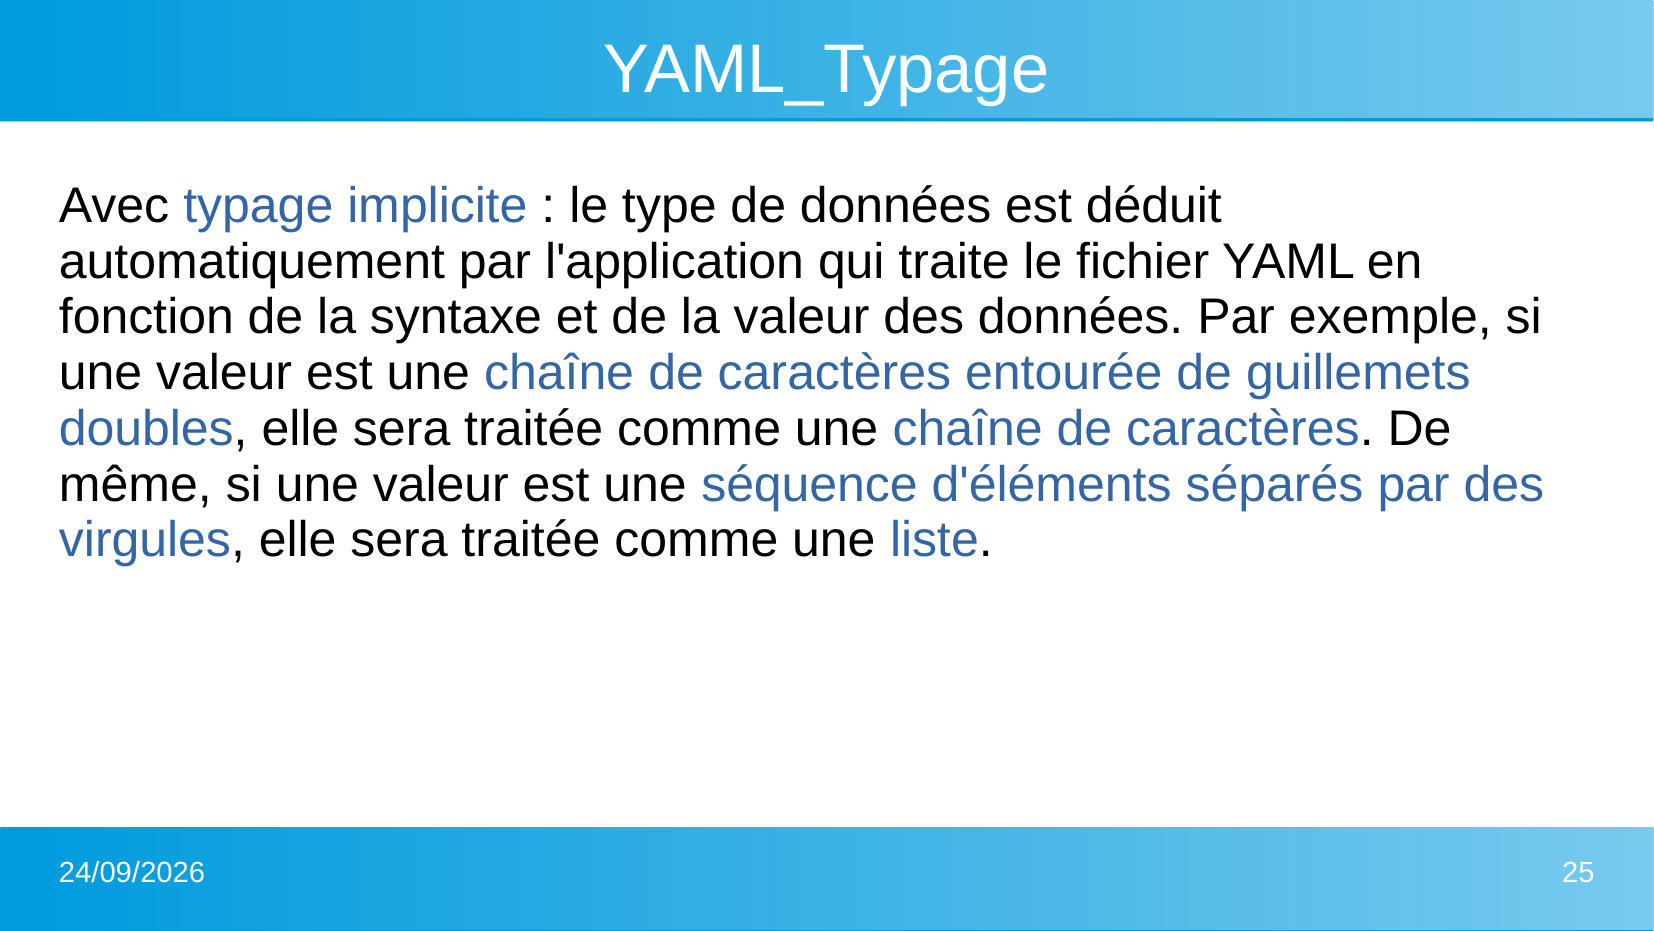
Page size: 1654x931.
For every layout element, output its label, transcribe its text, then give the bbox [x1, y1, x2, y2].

title YAML_Typage [58, 29, 1595, 108]
list Avec typage implicite : le type de données est déduit automatiquement par l'application qui traite le fichier YAML en fonction de la syntaxe et de la valeur des données. Par exemple, si une valeur est une chaîne de caractères entourée de guillemets doubles, elle sera traitée comme une chaîne de caractères. De même, si une valeur est une séquence d'éléments séparés par des virgules, elle sera traitée comme une liste. [58, 177, 1595, 768]
